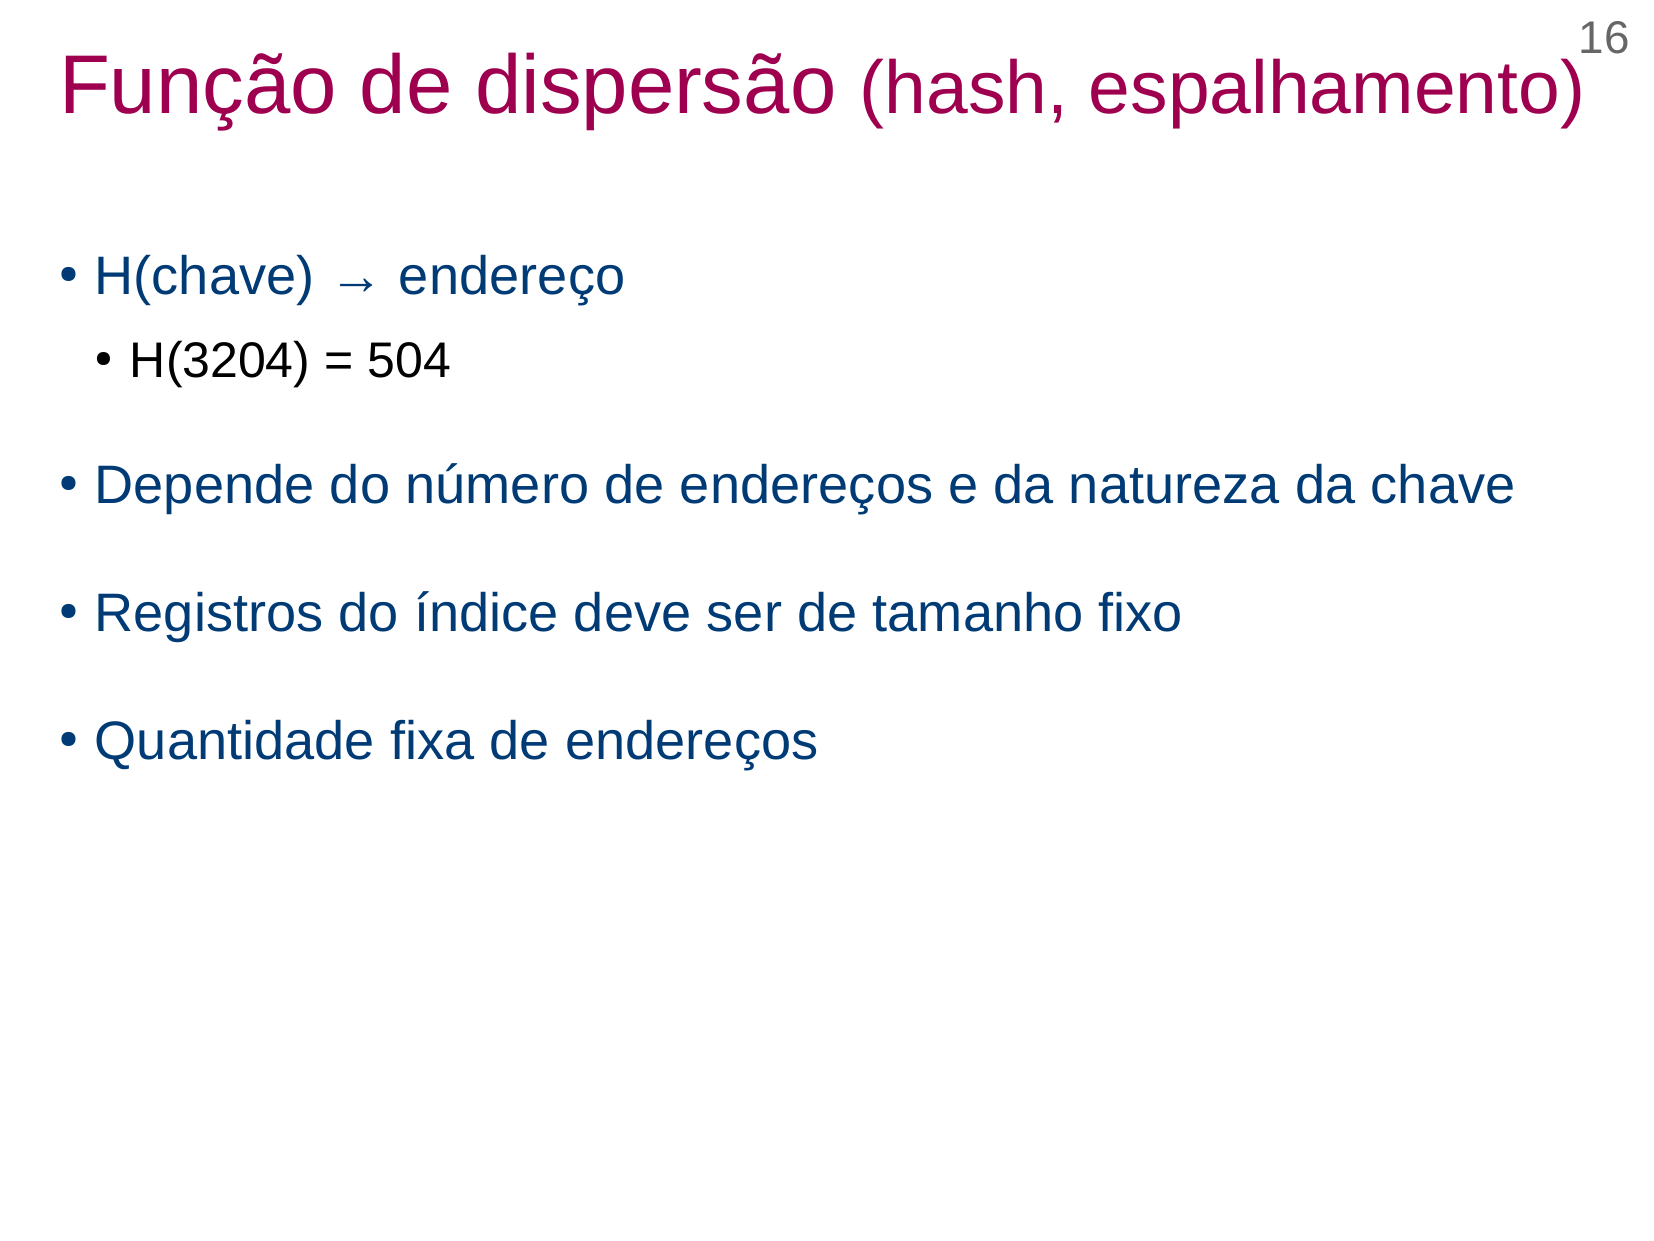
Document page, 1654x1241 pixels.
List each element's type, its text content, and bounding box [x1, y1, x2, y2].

title Função de dispersão (hash, espalhamento) [59, 29, 1595, 148]
list H(chave) → endereço H(3204) = 504 Depende do número de endereços e da natureza da chave Registros do índice deve ser de tamanho fixo Quantidade fixa de endereços [59, 236, 1595, 1211]
